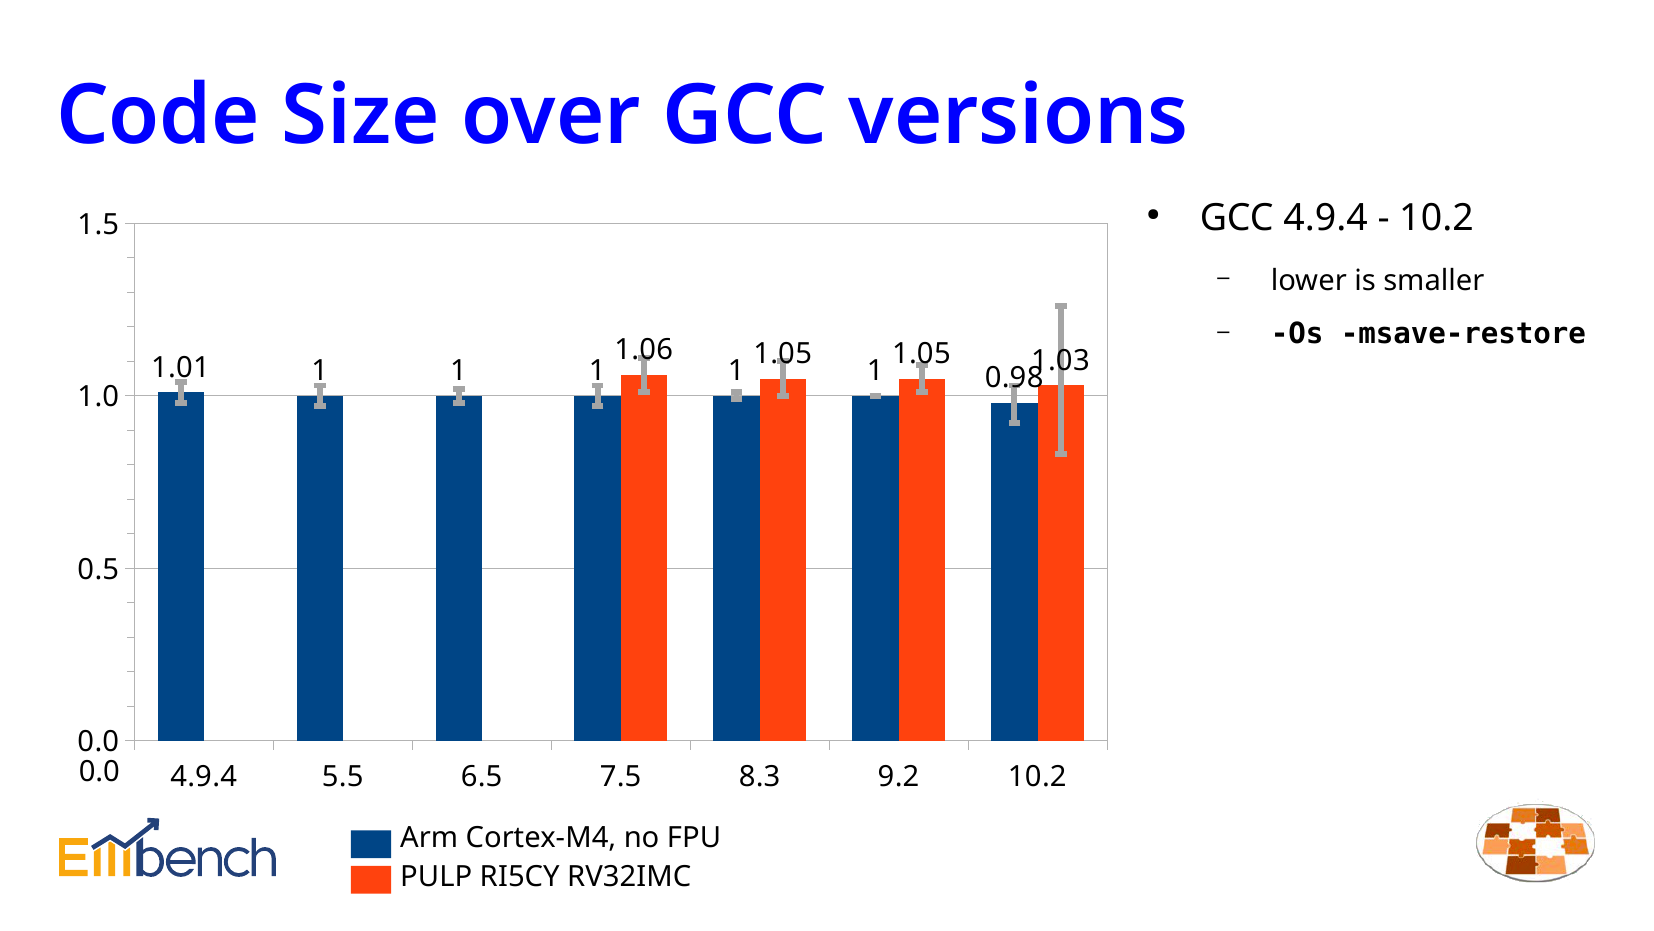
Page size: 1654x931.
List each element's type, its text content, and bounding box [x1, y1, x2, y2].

text_box [350, 830, 392, 859]
list GCC 4.9.4 - 10.2 lower is smaller -Os ‑msave‑restore [1129, 190, 1598, 809]
text_box 0.0 [63, 742, 137, 801]
title Code Size over GCC versions [56, 49, 1597, 173]
text_box Arm Cortex-M4, no FPU PULP RI5CY RV32IMC [385, 808, 1123, 910]
picture [1476, 809, 1595, 883]
chart [56, 190, 1129, 809]
text_box [350, 865, 392, 894]
